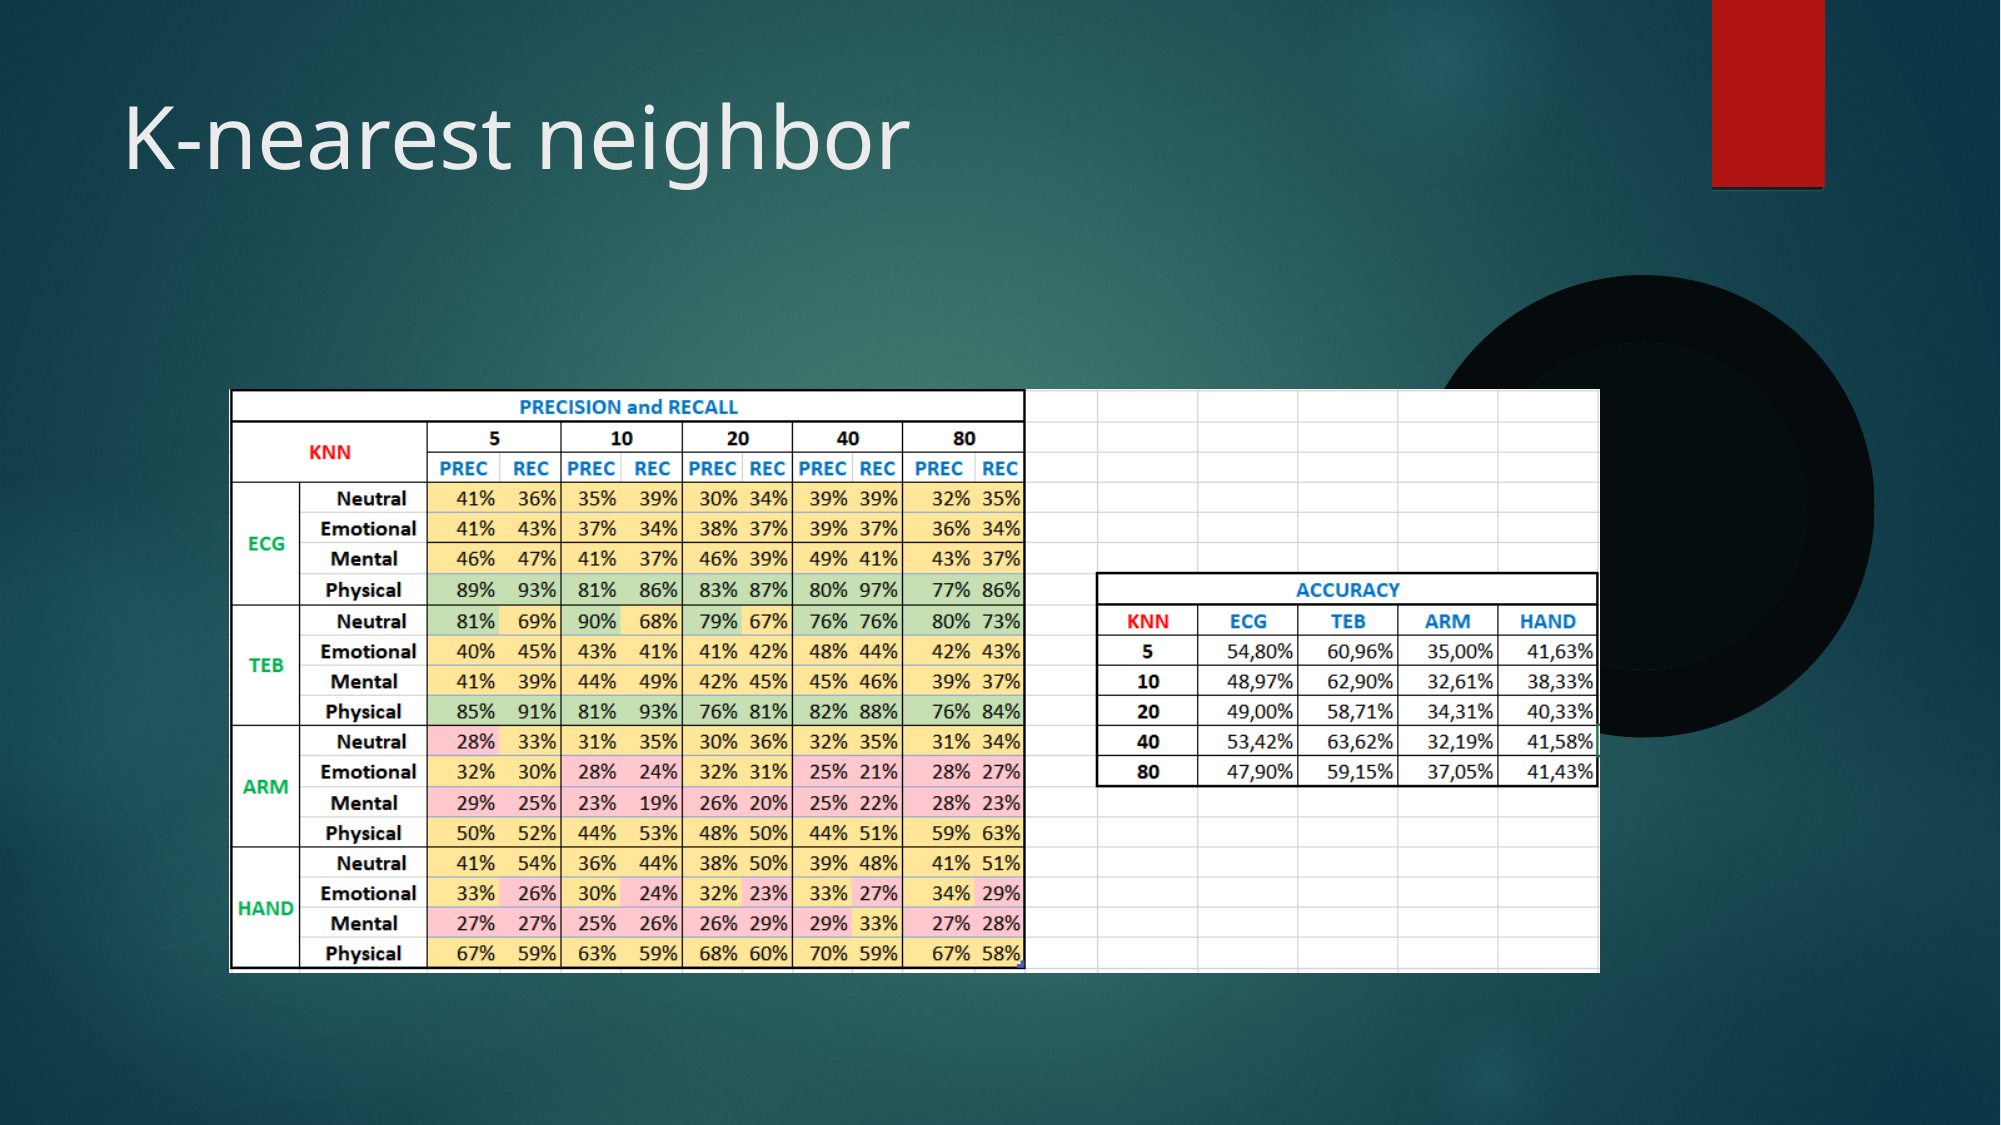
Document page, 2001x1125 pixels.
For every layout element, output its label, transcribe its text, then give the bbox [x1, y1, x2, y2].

title K-nearest neighbor [106, 74, 1649, 305]
picture [229, 389, 1600, 973]
